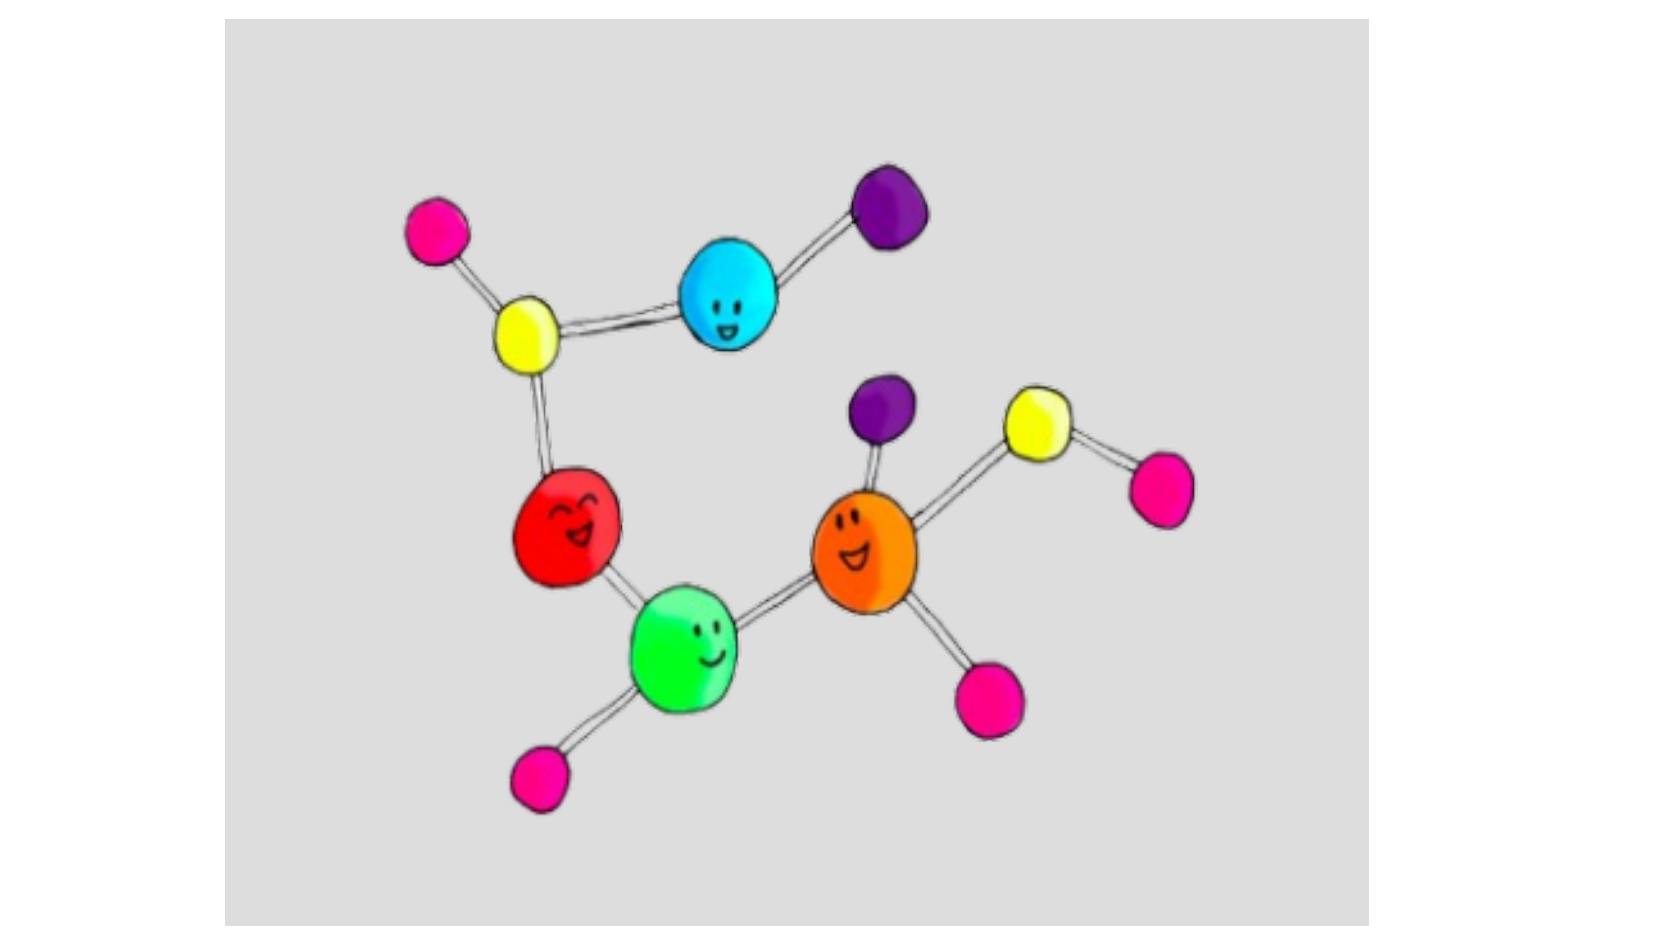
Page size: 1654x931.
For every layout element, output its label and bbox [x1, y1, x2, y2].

text_box [206, 0, 1388, 931]
picture [265, 82, 1329, 863]
